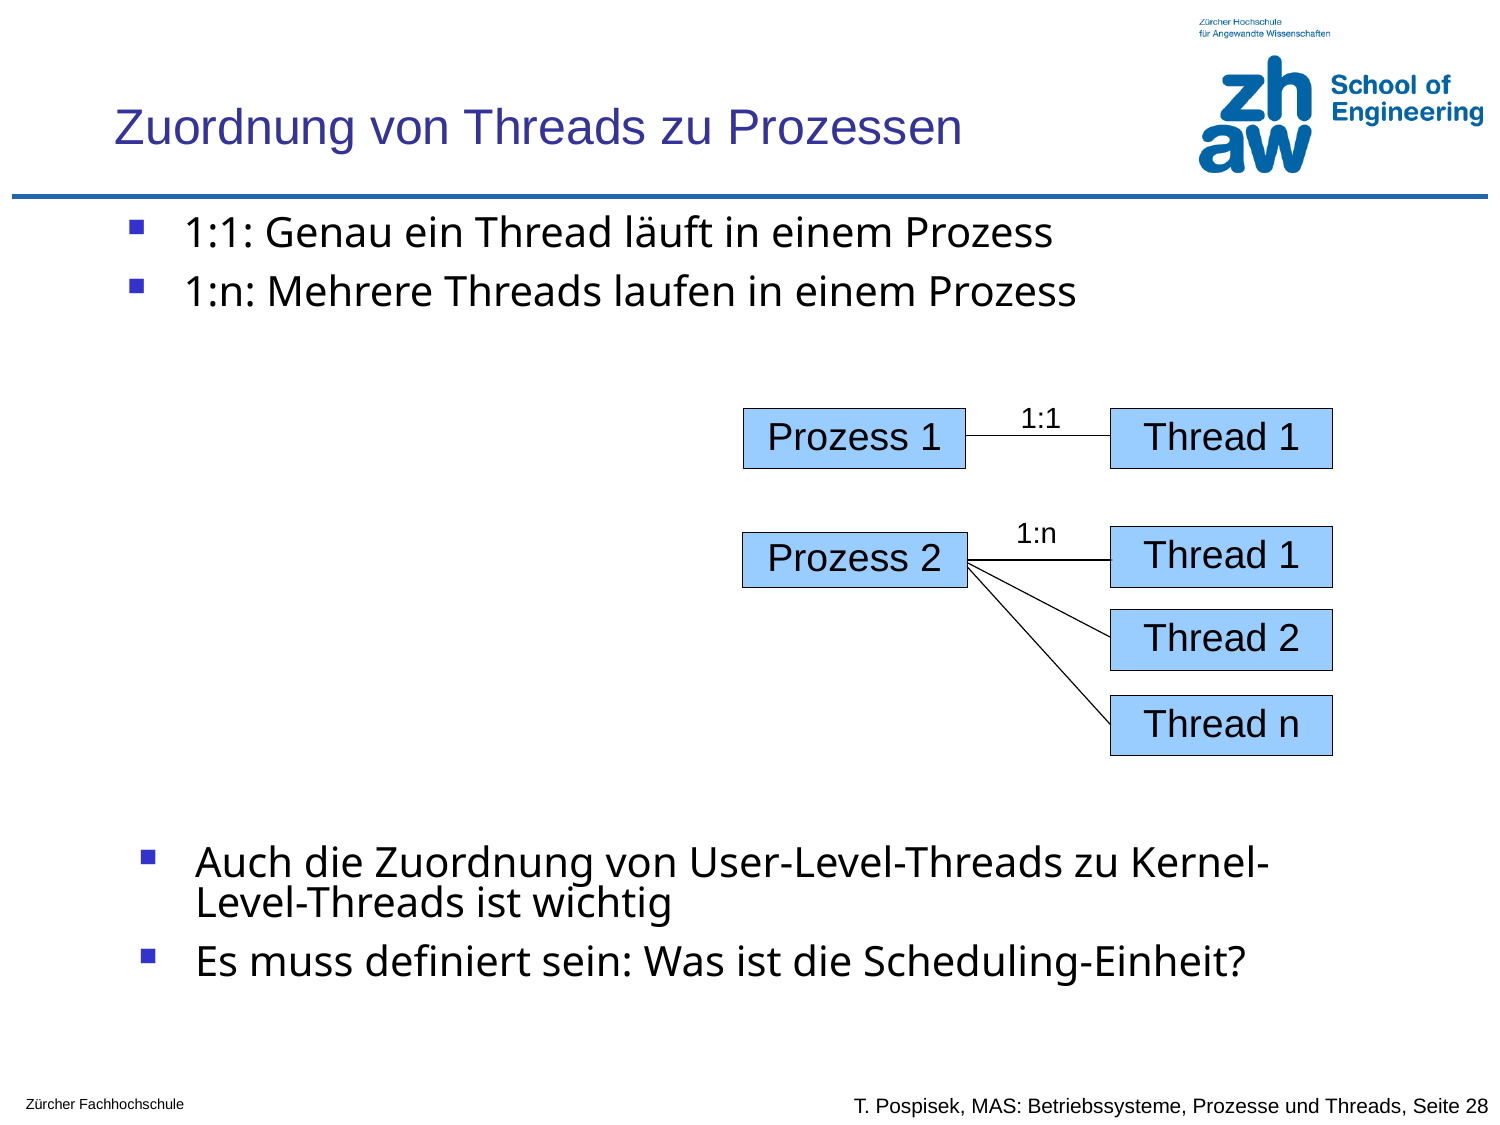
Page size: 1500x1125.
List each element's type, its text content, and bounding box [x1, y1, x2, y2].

text_box Auch die Zuordnung von User-Level-Threads zu Kernel-Level-Threads ist wichtig Es muss definiert sein: Was ist die Scheduling-Einheit? [123, 838, 1349, 941]
picture [735, 385, 1340, 763]
picture [1199, 19, 1483, 173]
title Zuordnung von Threads zu Prozessen [99, 50, 1379, 163]
list 1:1: Genau ein Thread läuft in einem Prozess 1:n: Mehrere Threads laufen in einem Prozess [112, 208, 1338, 417]
